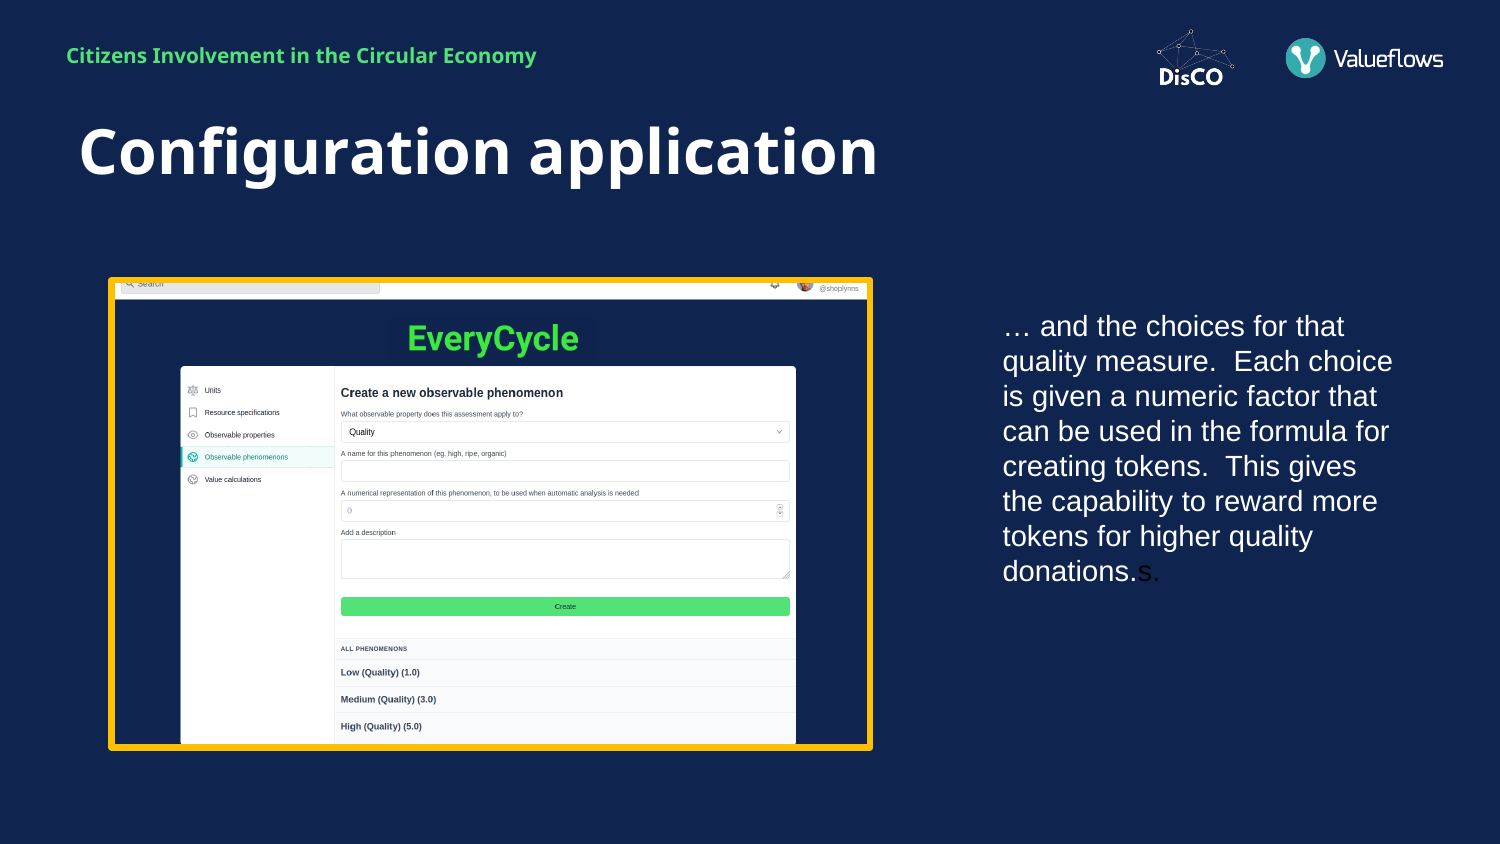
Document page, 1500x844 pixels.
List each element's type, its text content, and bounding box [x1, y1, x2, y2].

title Configuration application [63, 89, 1437, 203]
picture [1280, 32, 1449, 83]
list … and the choices for that quality measure. Each choice is given a numeric factor that can be used in the formula for creating tokens. This gives the capability to reward more tokens for higher quality donations.s. [987, 292, 1413, 794]
picture [1156, 29, 1235, 86]
picture [114, 283, 868, 745]
